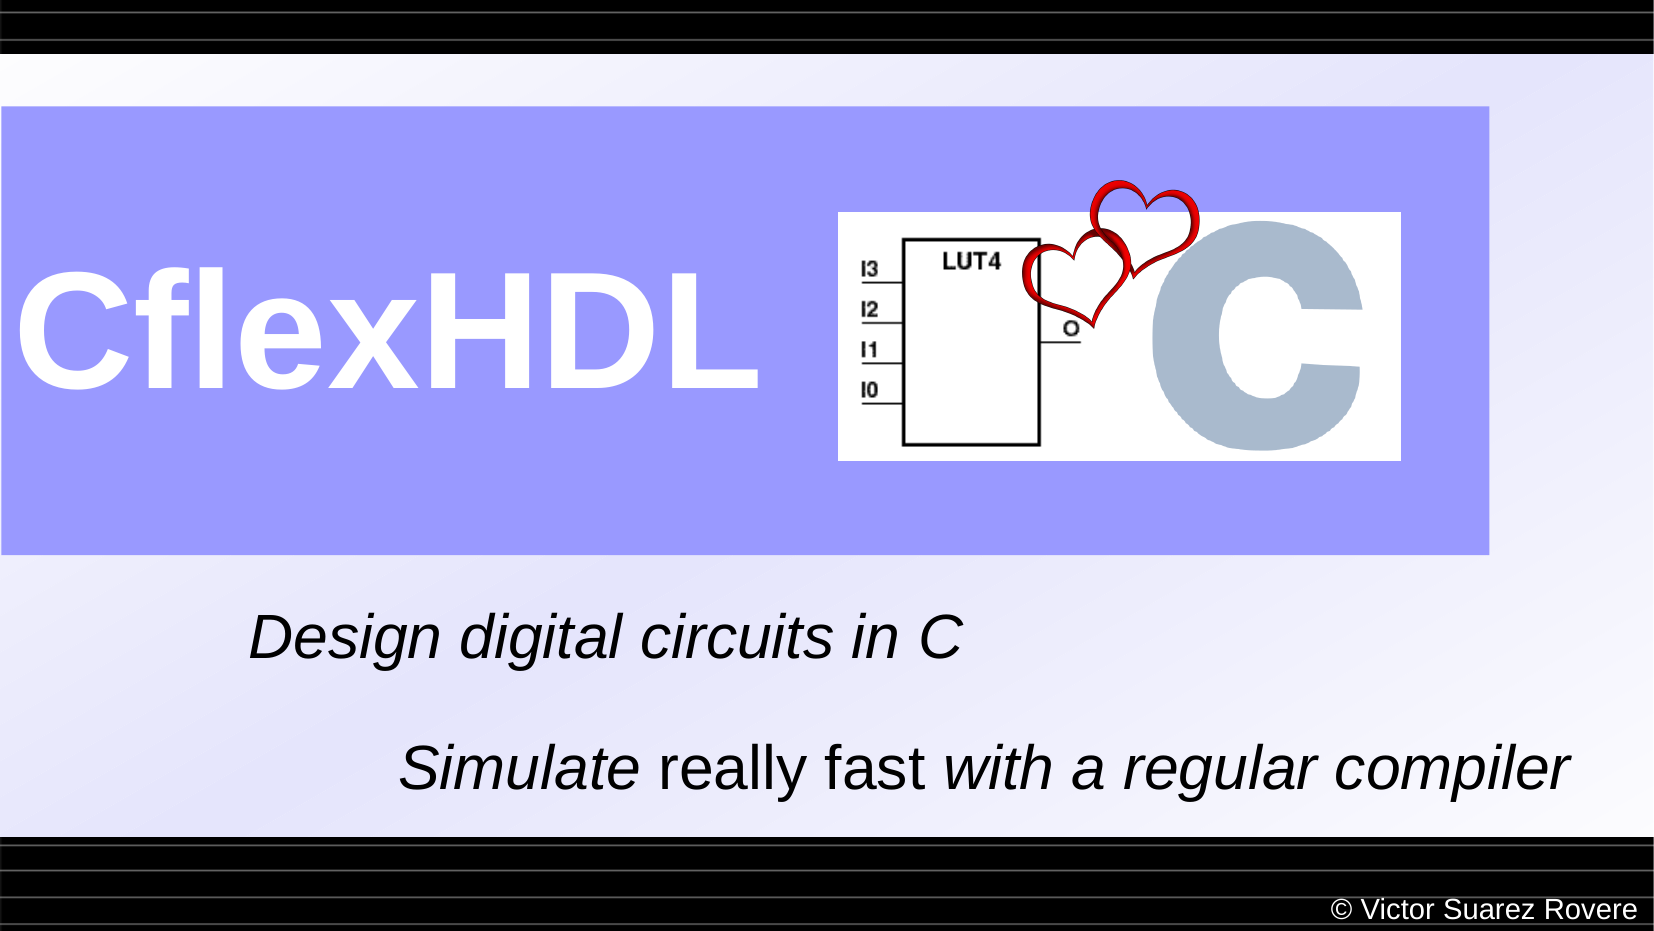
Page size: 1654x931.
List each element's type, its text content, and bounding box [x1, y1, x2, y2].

picture [0, 837, 1654, 931]
picture [838, 177, 1401, 461]
text_box © Victor Suarez Rovere [1316, 885, 1654, 931]
picture [0, 0, 1654, 54]
title CflexHDL [1, 106, 1490, 556]
subtitle Design digital circuits in C Simulate really fast with a regular compiler [248, 602, 1619, 873]
